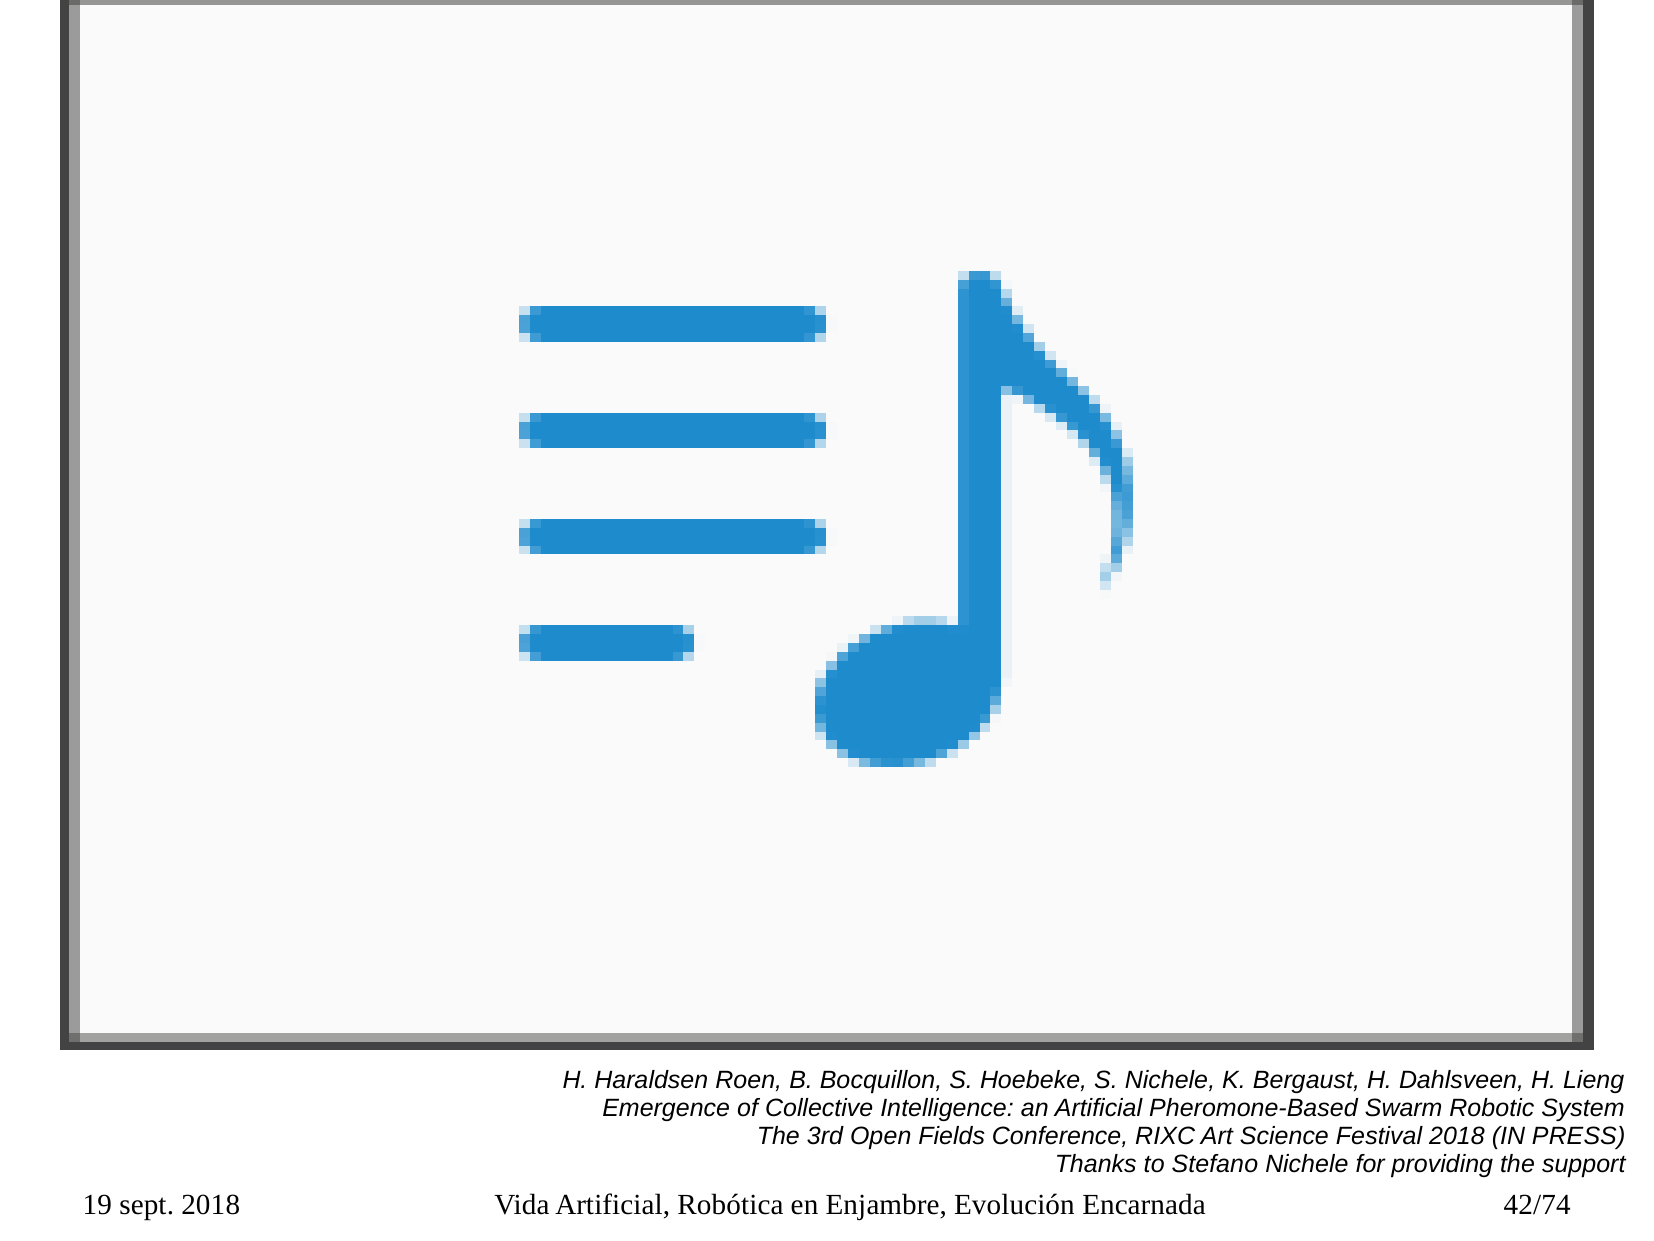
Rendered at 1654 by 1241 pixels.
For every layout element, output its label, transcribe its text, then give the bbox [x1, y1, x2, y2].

text_box [59, 0, 1595, 1052]
text_box H. Haraldsen Roen, B. Bocquillon, S. Hoebeke, S. Nichele, K. Bergaust, H. Dahlsveen, H. Lieng Emergence of Collective Intelligence: an Artificial Pheromone-Based Swarm Robotic System The 3rd Open Fields Conference, RIXC Art Science Festival 2018 (IN PRESS) Thanks to Stefano Nichele for providing the support [177, 1058, 1642, 1186]
